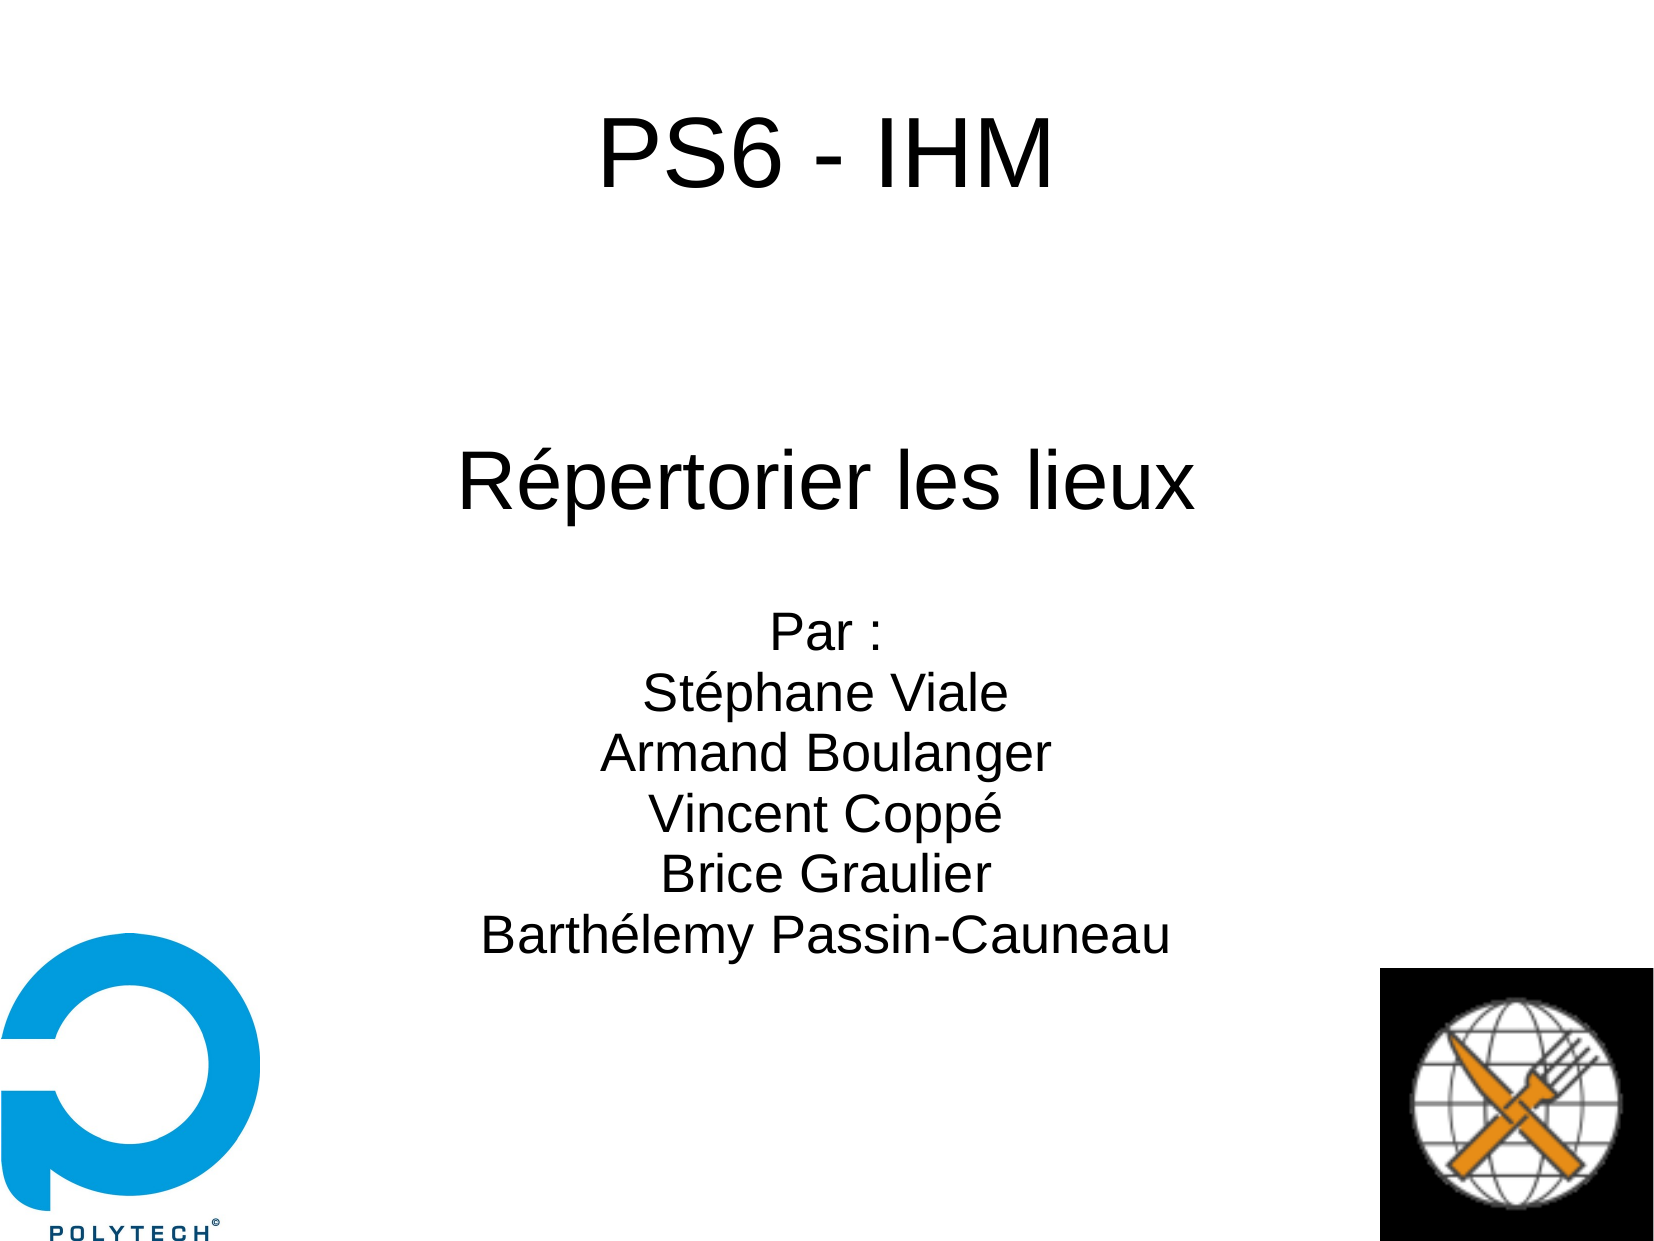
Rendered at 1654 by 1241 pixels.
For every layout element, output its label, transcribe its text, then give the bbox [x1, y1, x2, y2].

title PS6 - IHM [82, 49, 1571, 257]
picture [1380, 968, 1654, 1241]
picture [1, 933, 208, 1144]
picture [1, 1082, 260, 1241]
picture [139, 933, 260, 1047]
subtitle Répertorier les lieux Par : Stéphane Viale Armand Boulanger Vincent Coppé Brice Graulier Barthélemy Passin-Cauneau [82, 290, 1571, 1109]
